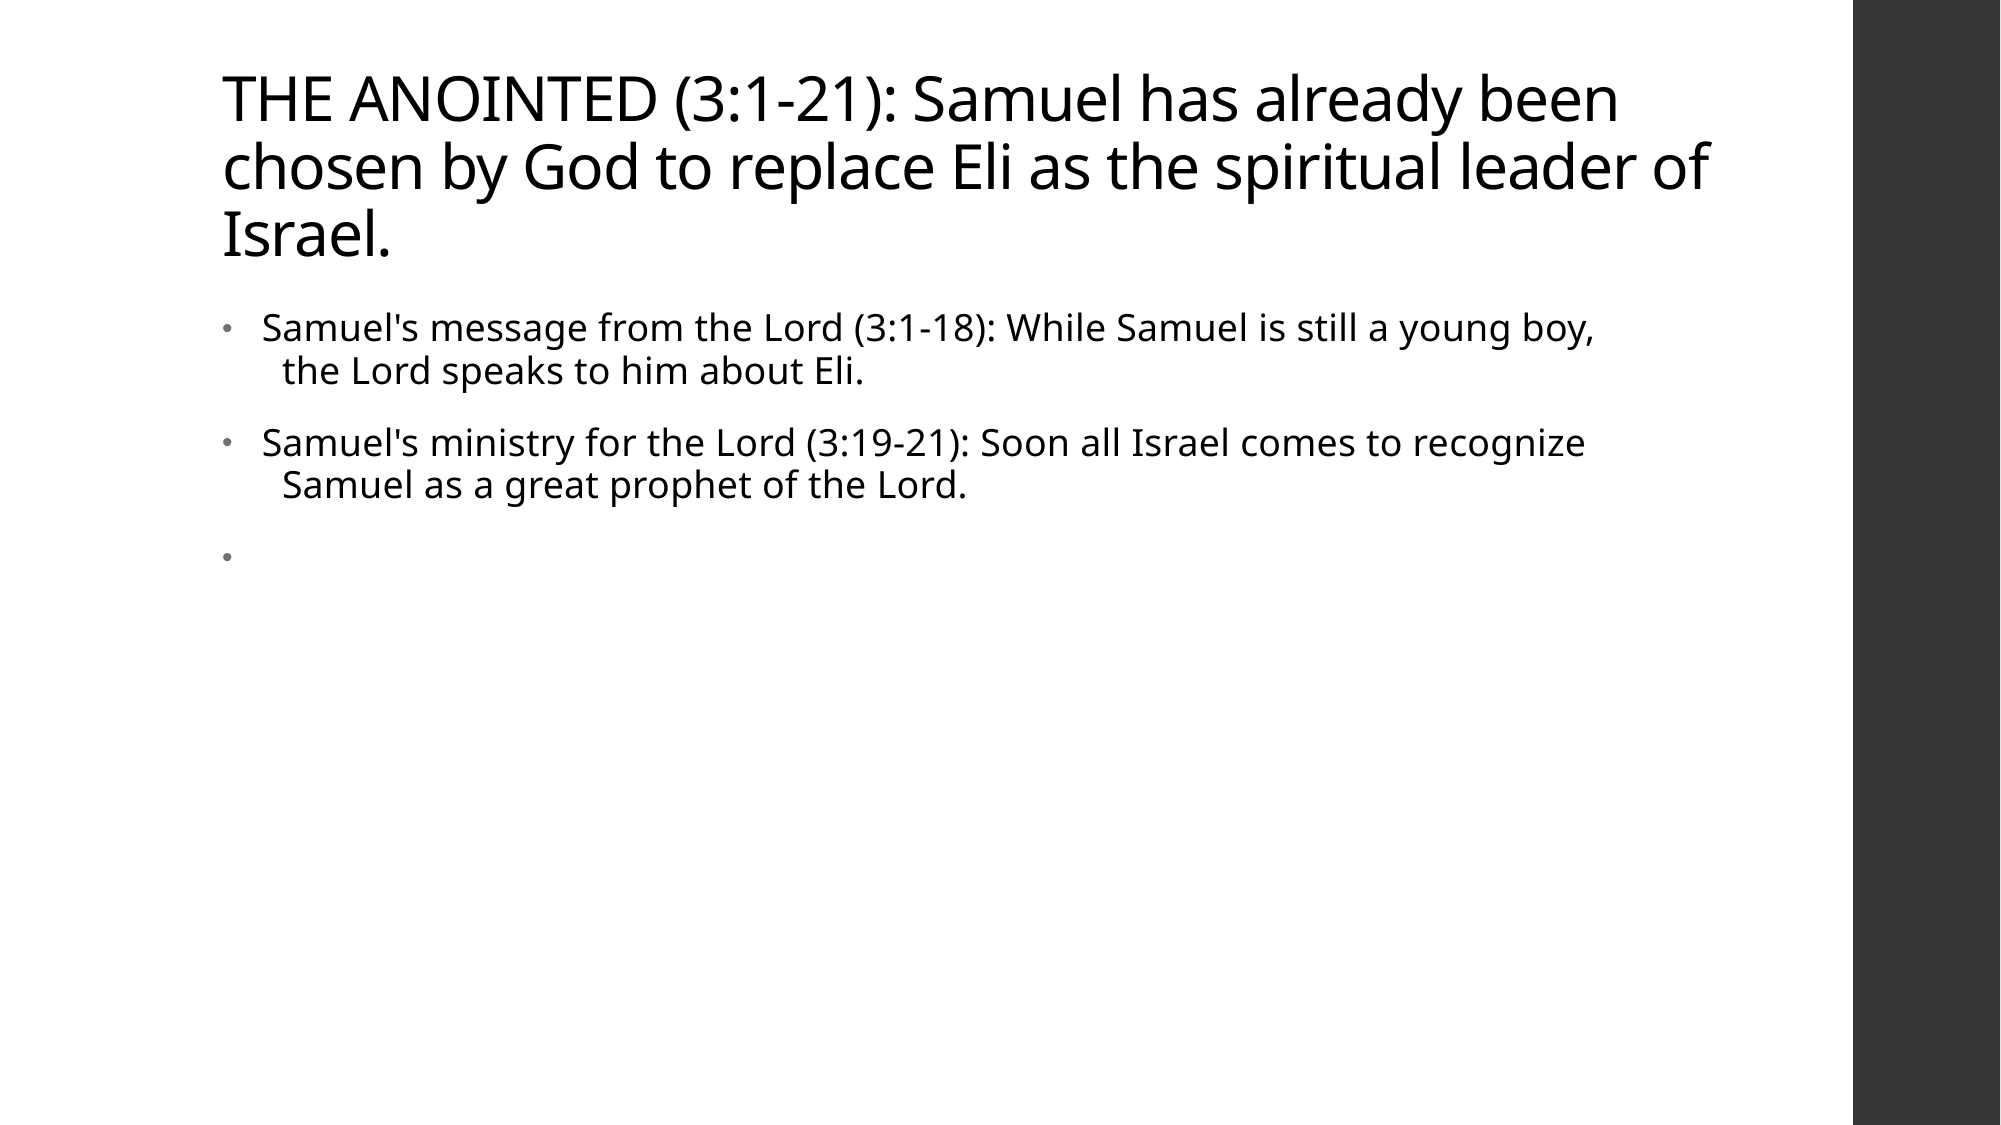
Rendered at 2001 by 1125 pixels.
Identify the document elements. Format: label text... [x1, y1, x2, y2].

title THE ANOINTED (3:1-21): Samuel has already been chosen by God to replace Eli as the spiritual leader of Israel. [206, 60, 1797, 278]
list Samuel's message from the Lord (3:1-18): While Samuel is still a young boy, the Lord speaks to him about Eli. Samuel's ministry for the Lord (3:19-21): Soon all Israel comes to recognize Samuel as a great prophet of the Lord. [206, 299, 1617, 1014]
